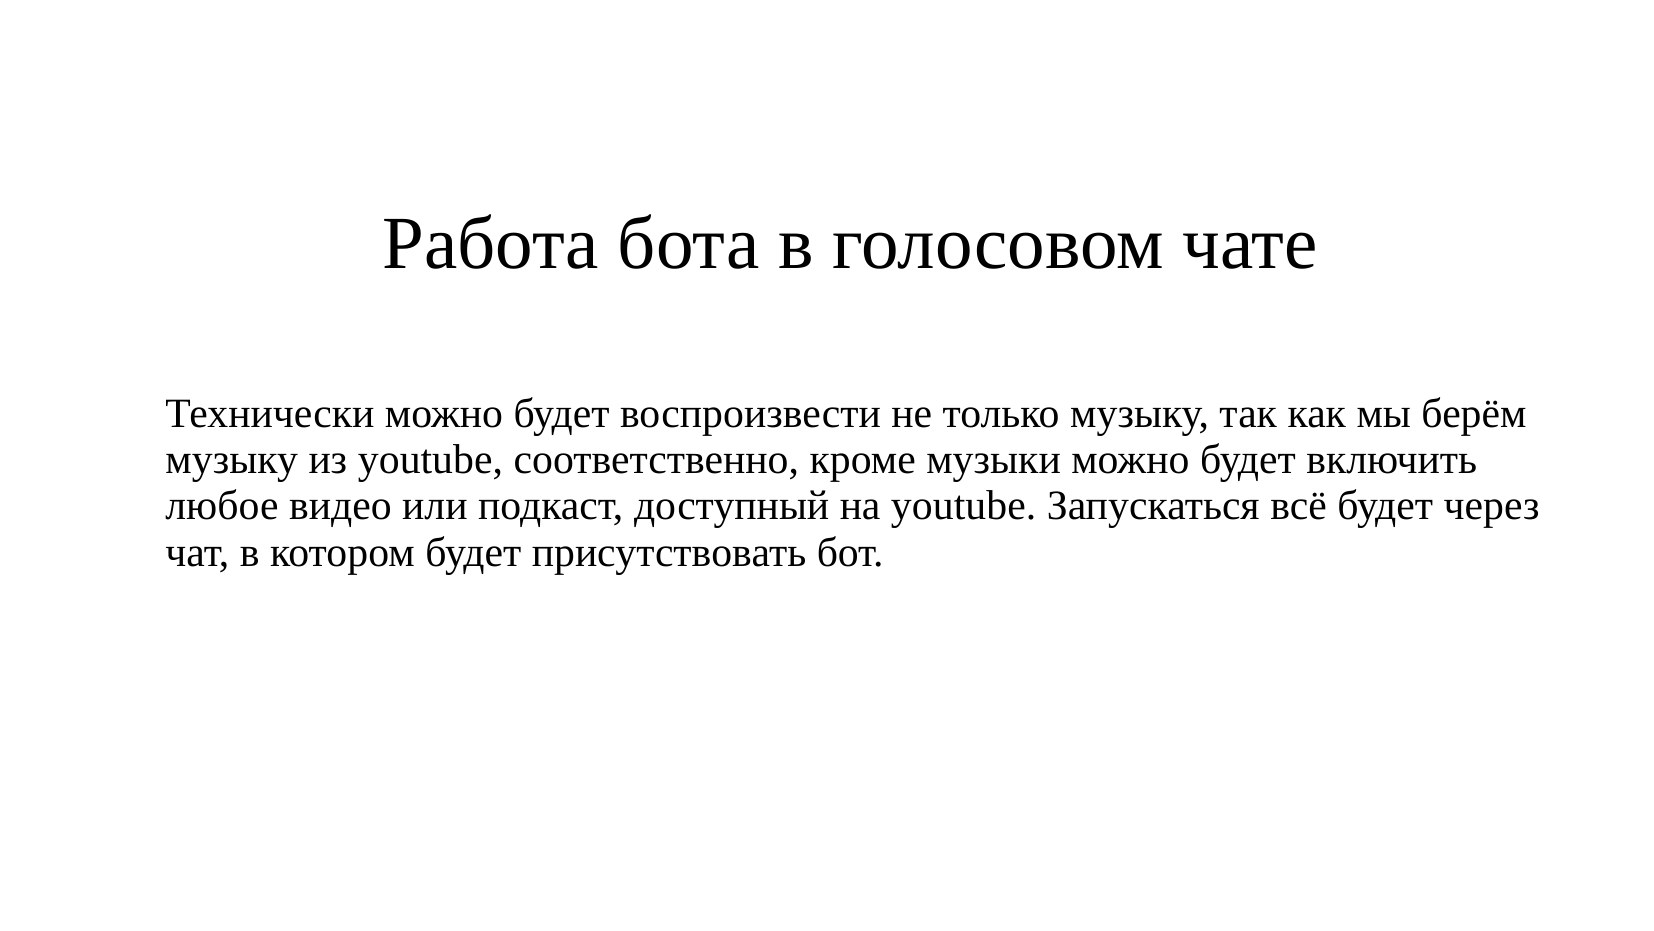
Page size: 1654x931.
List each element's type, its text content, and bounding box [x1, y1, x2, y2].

list Технически можно будет воспроизвести не только музыку, так как мы берём музыку из youtube, соответственно, кроме музыки можно будет включить любое видео или подкаст, доступный на youtube. Запускаться всё будет через чат, в котором будет присутствовать бот. [94, 389, 1583, 930]
title Работа бота в голосовом чате [236, 165, 1465, 321]
